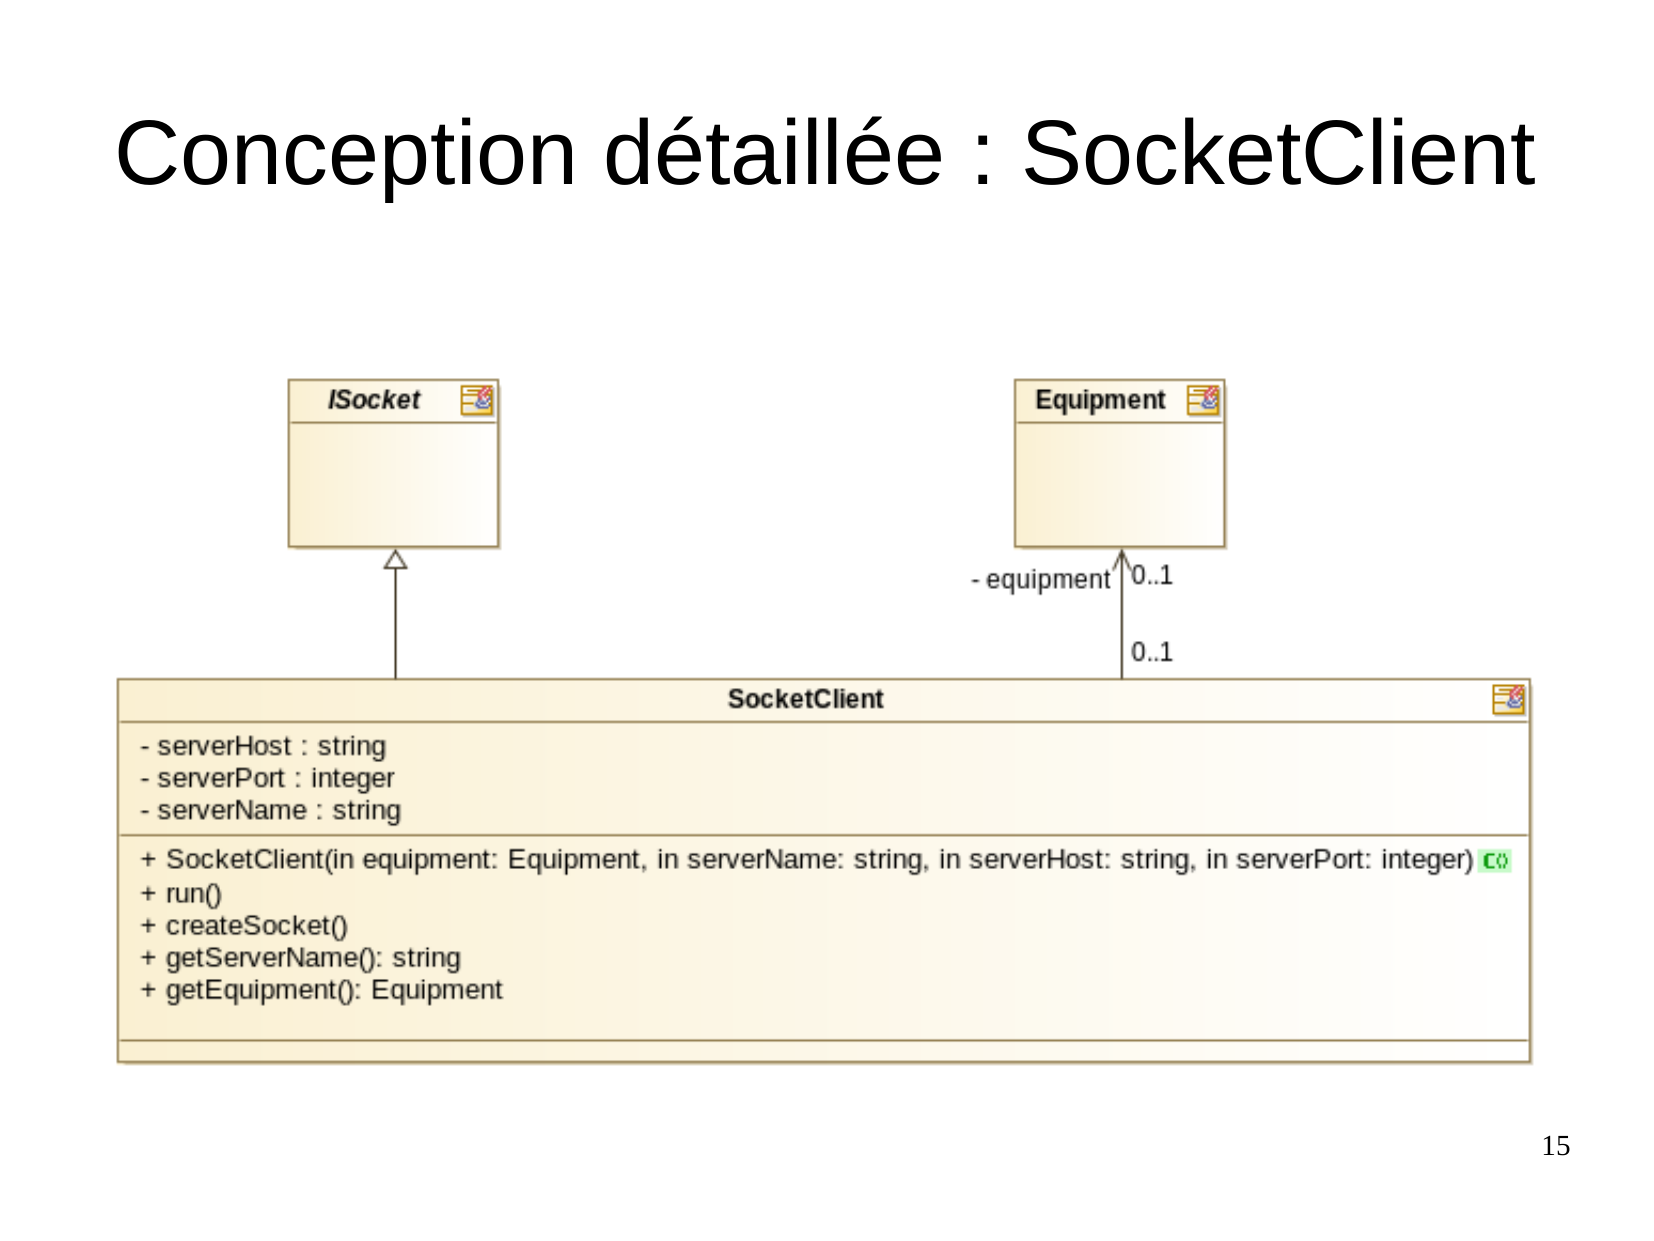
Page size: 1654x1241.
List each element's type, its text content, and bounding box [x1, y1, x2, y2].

title Conception détaillée : SocketClient [82, 49, 1571, 257]
picture [96, 358, 1555, 1087]
